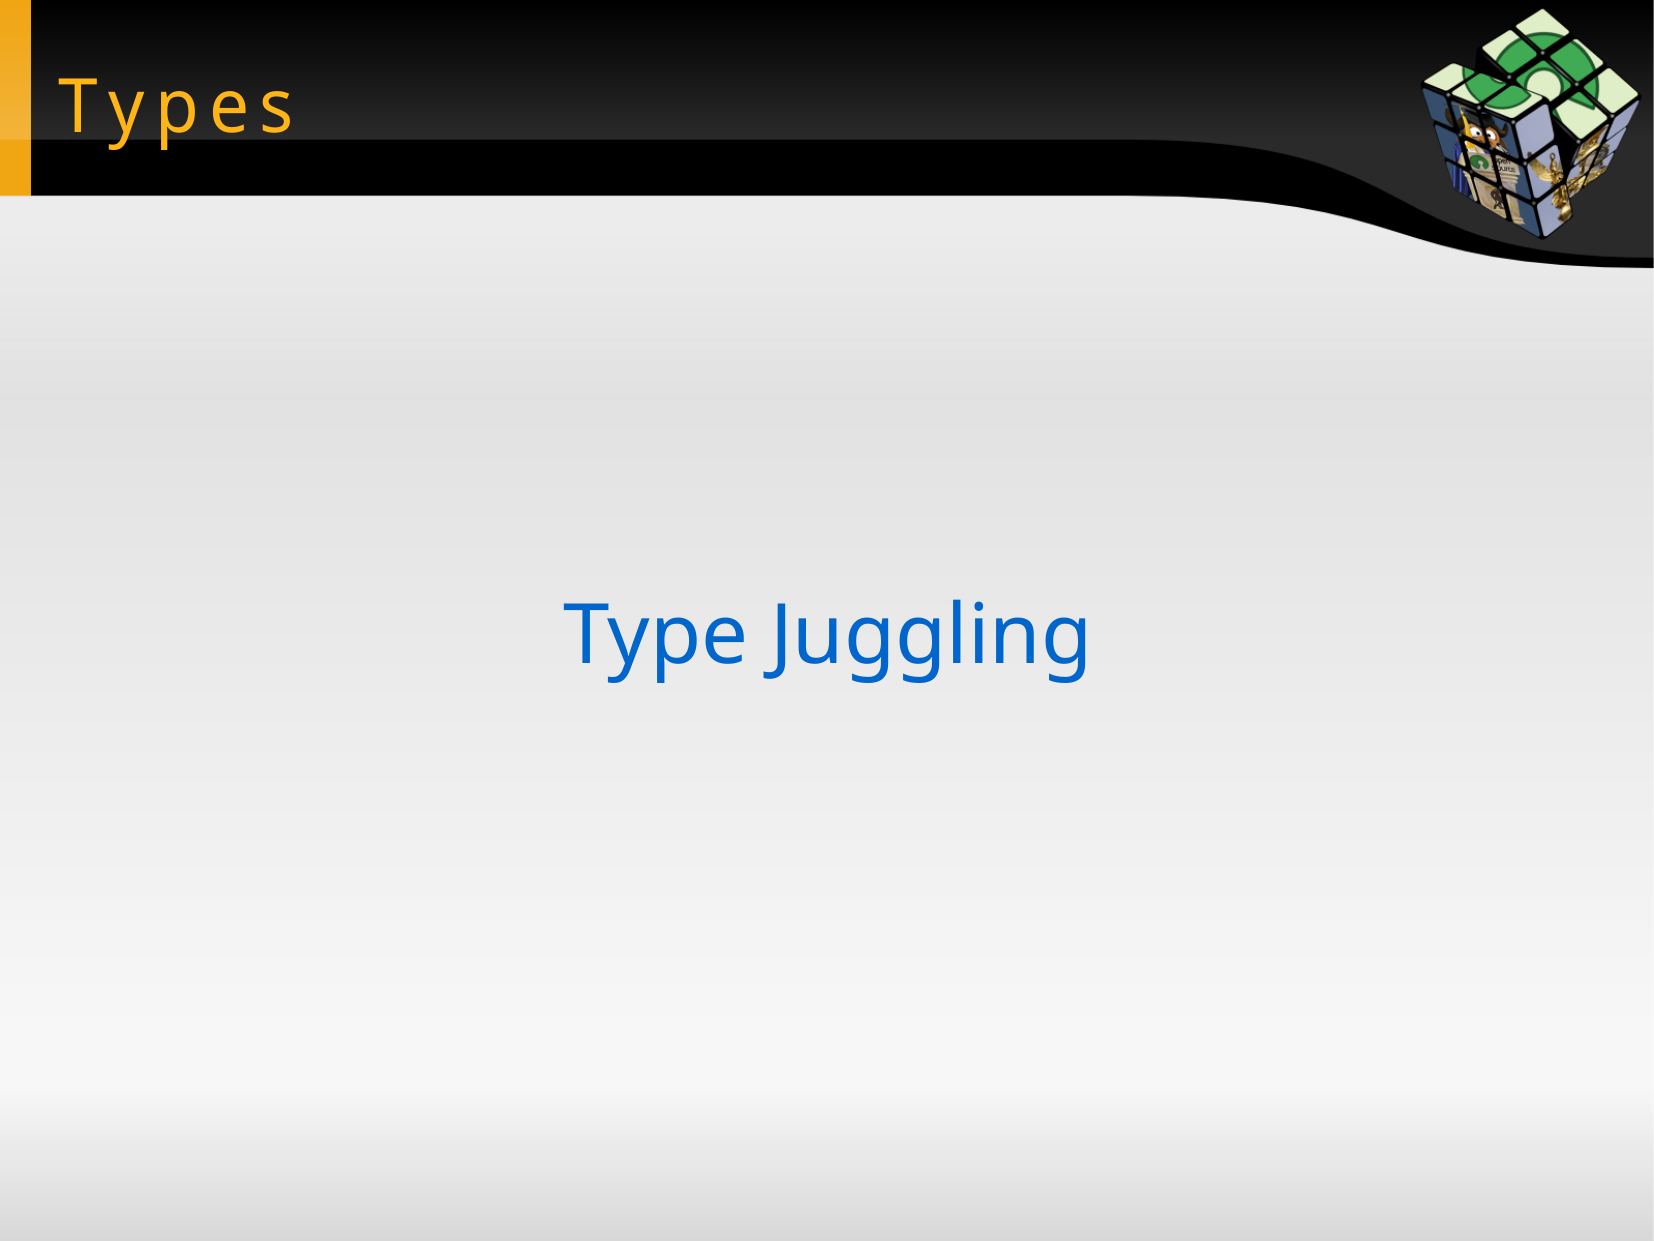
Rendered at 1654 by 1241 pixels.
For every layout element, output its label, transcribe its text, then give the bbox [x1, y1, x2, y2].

picture [0, 0, 1654, 1241]
text_box Type Juggling [548, 566, 1105, 676]
title Types [59, 29, 1270, 178]
